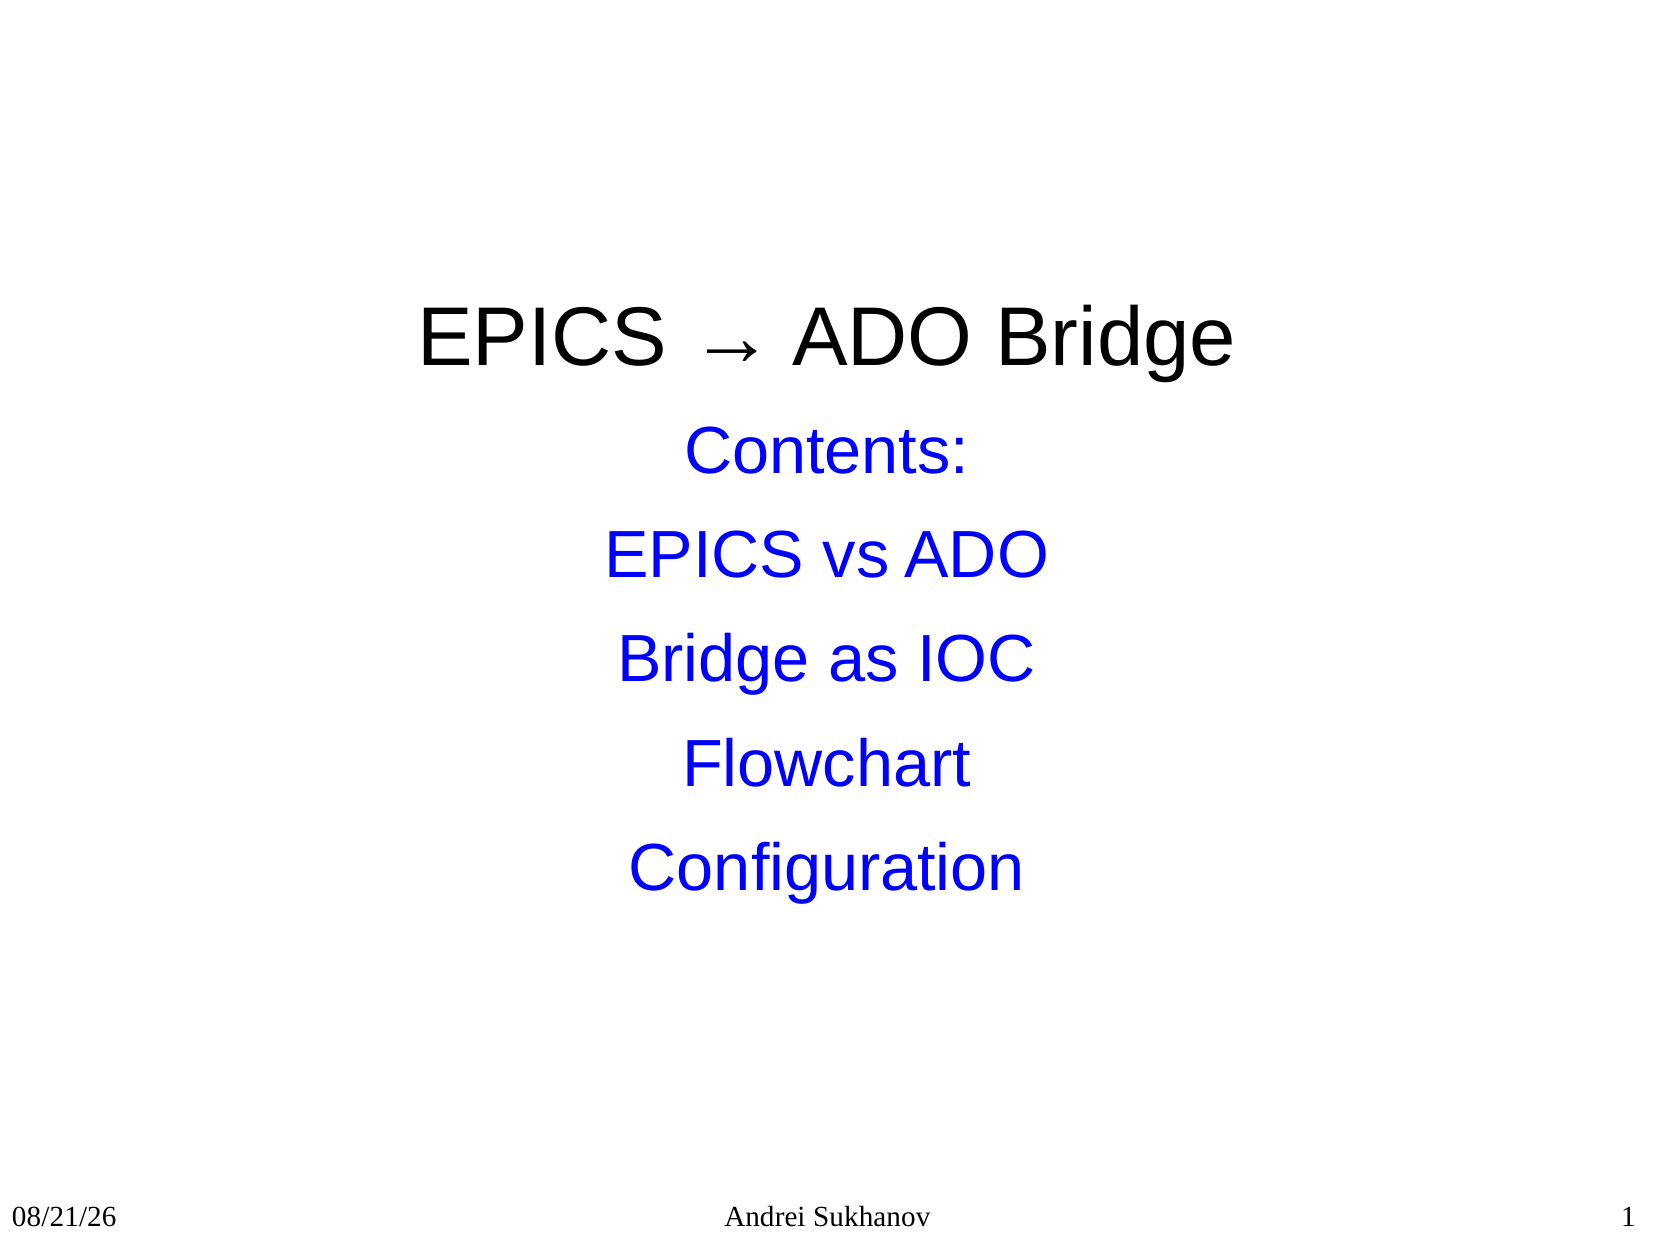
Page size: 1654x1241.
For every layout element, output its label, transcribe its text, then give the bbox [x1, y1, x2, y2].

list EPICS → ADO Bridge Contents: EPICS vs ADO Bridge as IOC Flowchart Configuration [82, 290, 1571, 1010]
